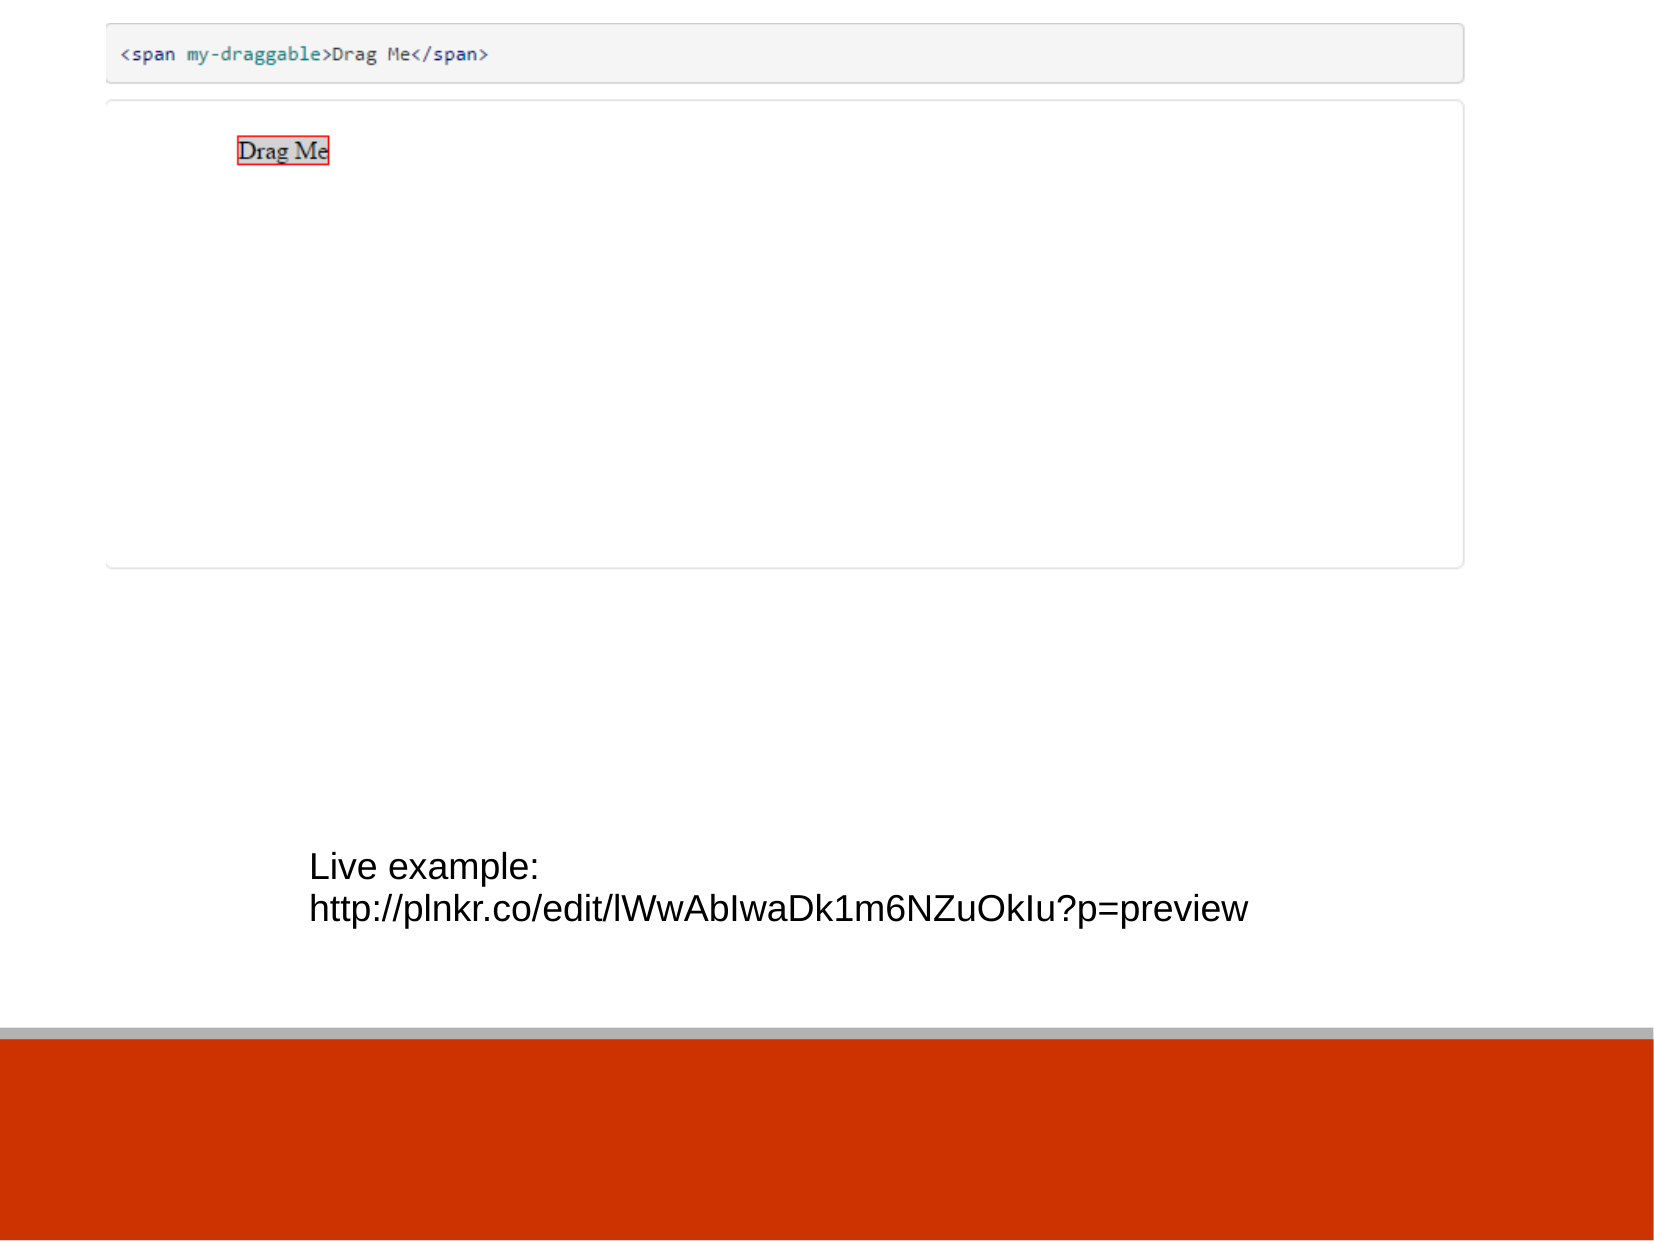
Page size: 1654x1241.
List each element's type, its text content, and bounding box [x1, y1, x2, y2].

picture [106, 23, 1468, 574]
text_box [0, 1027, 1654, 1241]
text_box Live example: http://plnkr.co/edit/lWwAbIwaDk1m6NZuOkIu?p=preview [294, 838, 1264, 938]
